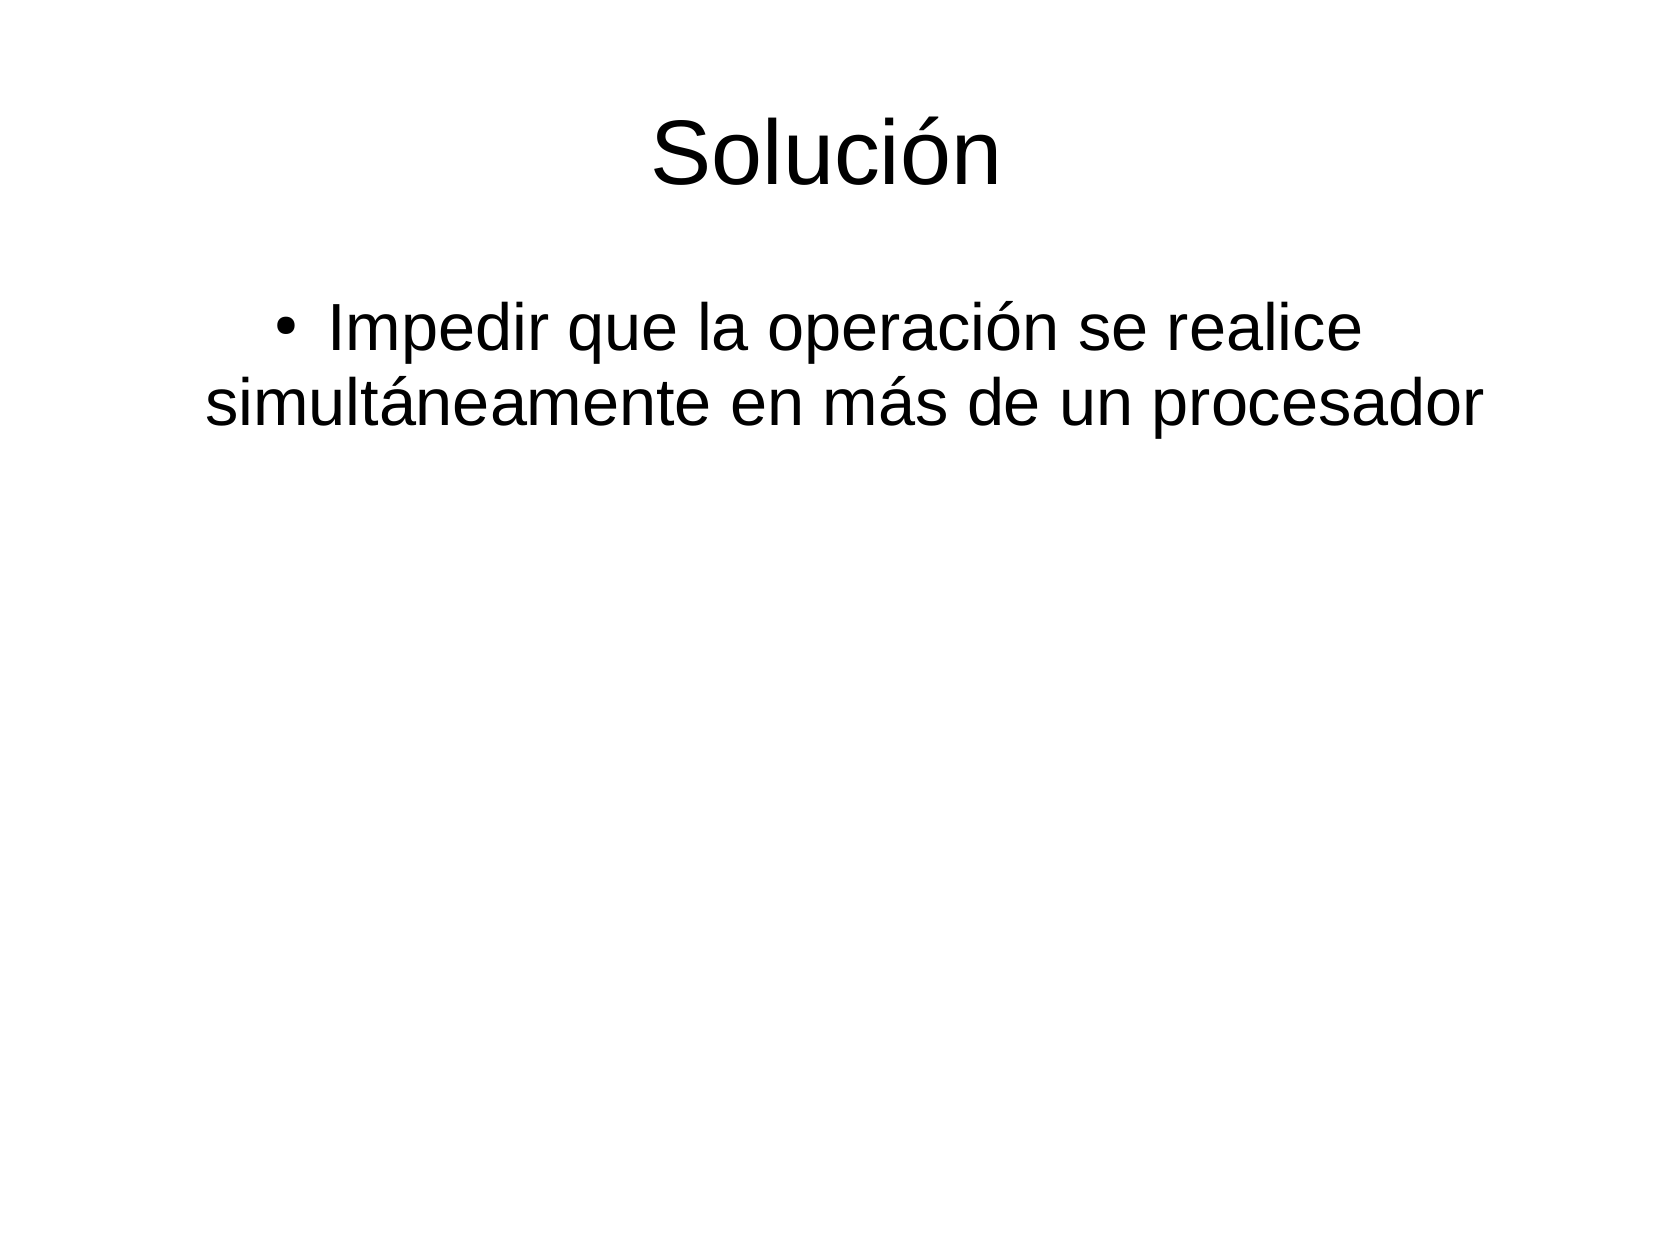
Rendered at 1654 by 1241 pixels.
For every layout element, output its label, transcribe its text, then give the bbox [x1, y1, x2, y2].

title Solución [82, 49, 1571, 257]
list Impedir que la operación se realice simultáneamente en más de un procesador [82, 290, 1538, 1010]
